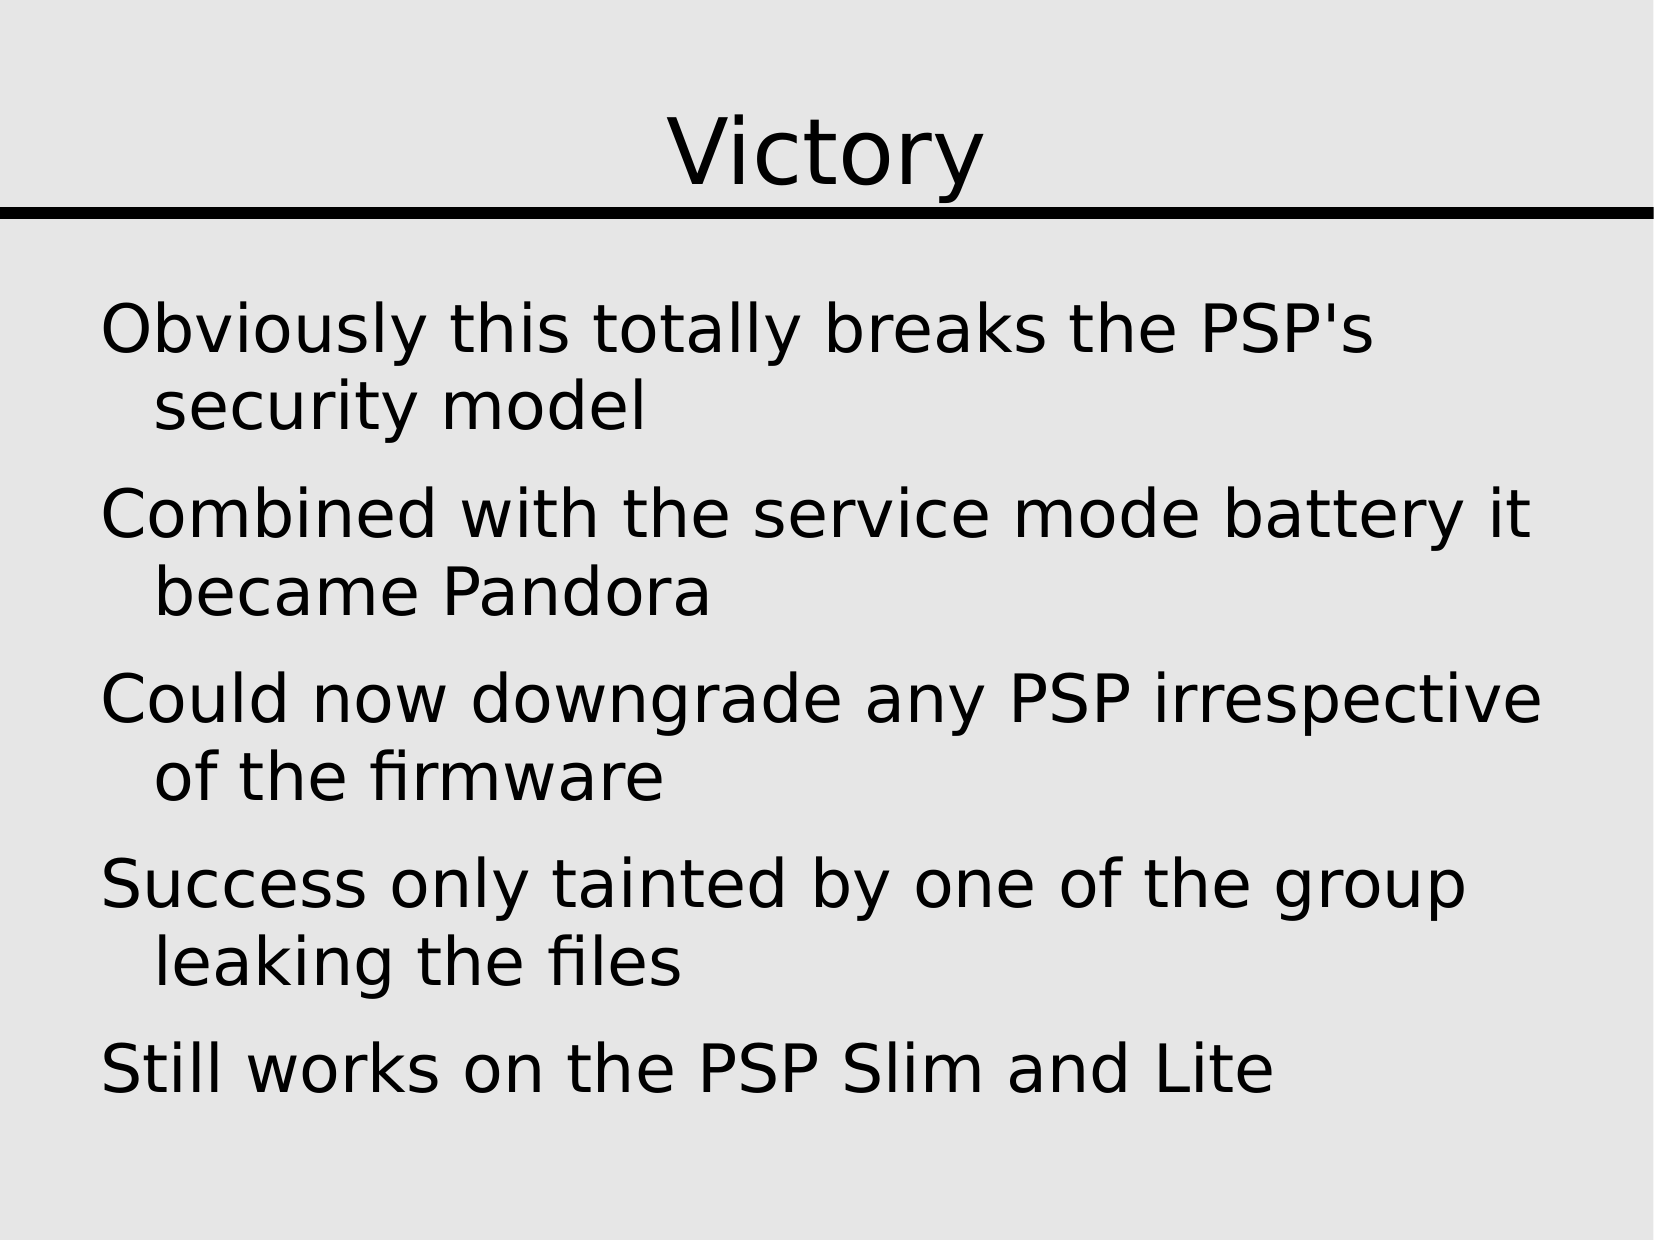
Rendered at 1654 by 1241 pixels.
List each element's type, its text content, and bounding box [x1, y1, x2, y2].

list Obviously this totally breaks the PSP's security model Combined with the service mode battery it became Pandora Could now downgrade any PSP irrespective of the firmware Success only tainted by one of the group leaking the files Still works on the PSP Slim and Lite [82, 290, 1571, 1109]
title Victory [82, 56, 1571, 250]
